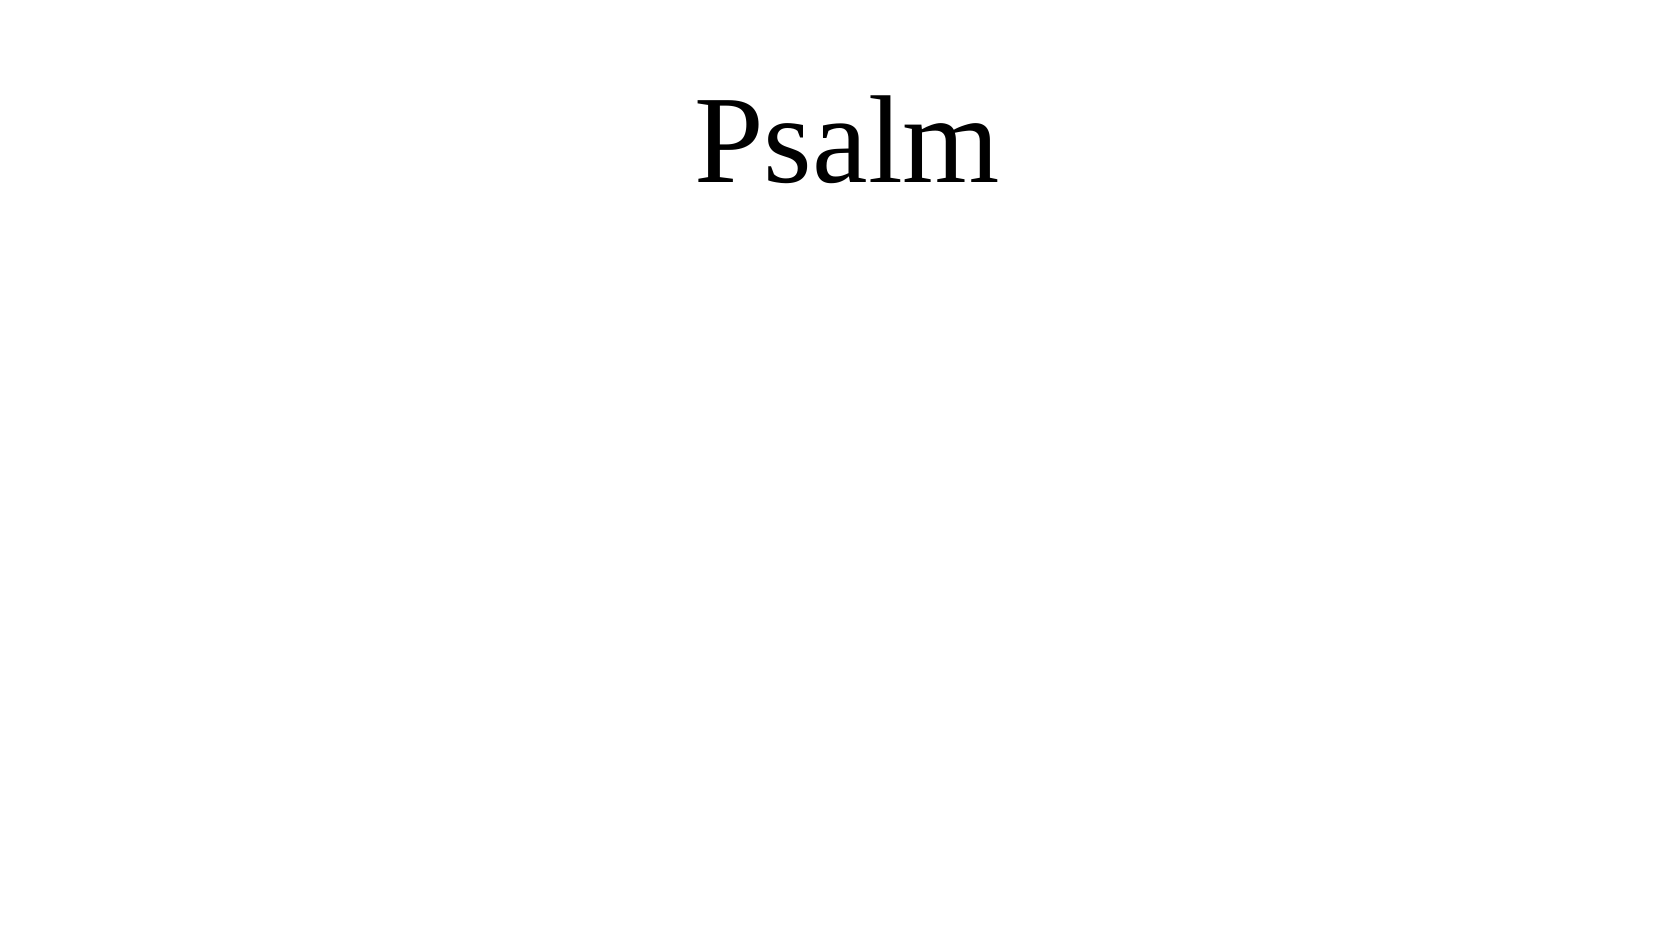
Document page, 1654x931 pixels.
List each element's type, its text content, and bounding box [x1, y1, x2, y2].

text_box Psalm [255, 63, 1441, 301]
